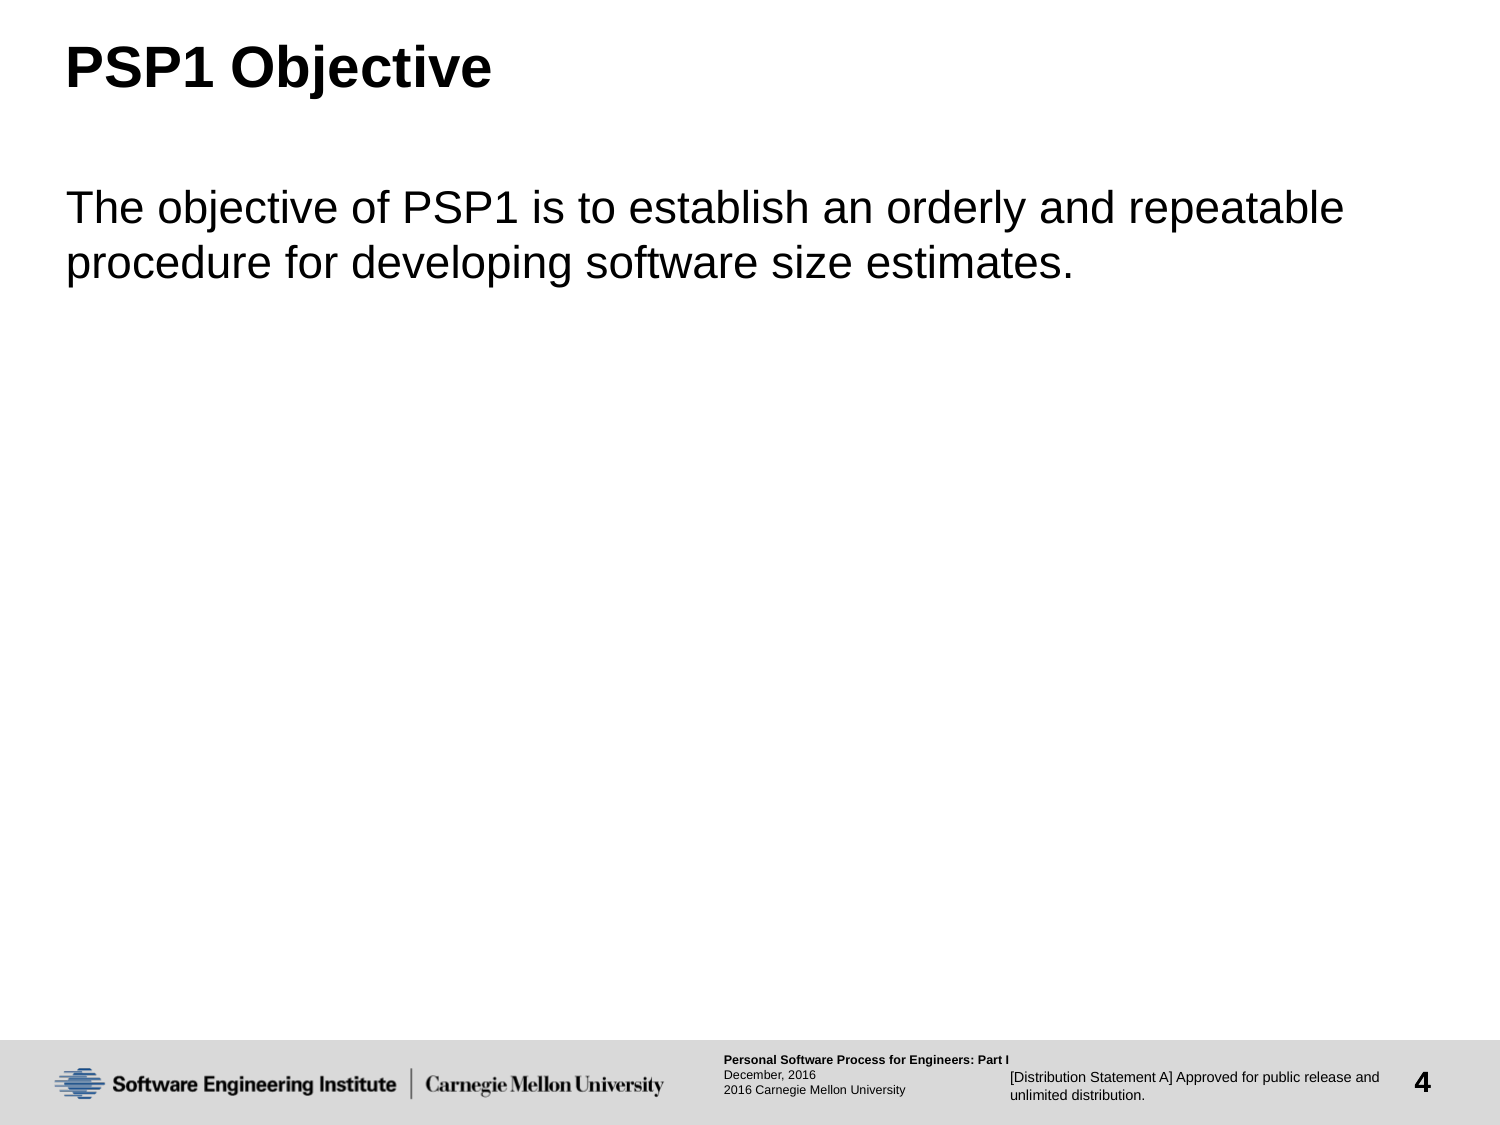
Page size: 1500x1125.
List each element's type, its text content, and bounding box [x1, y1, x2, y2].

list The objective of PSP1 is to establish an orderly and repeatable procedure for developing software size estimates. [65, 177, 1431, 1000]
picture [46, 1061, 673, 1104]
title PSP1 Objective [65, 37, 1313, 148]
